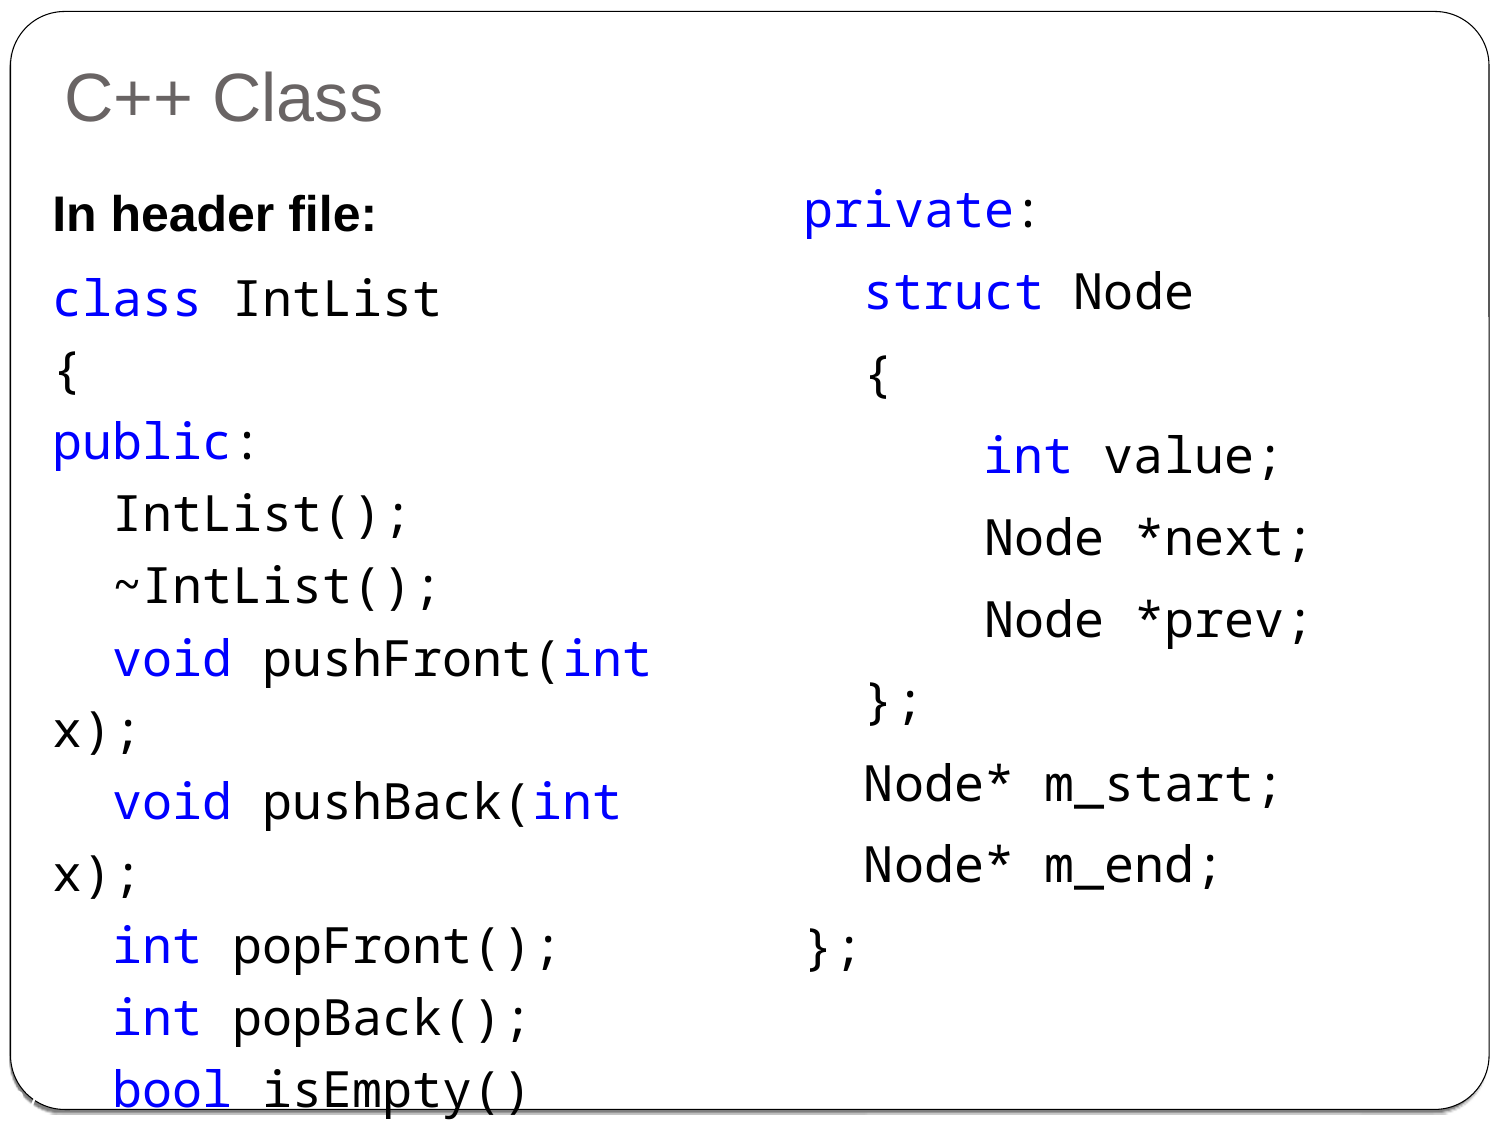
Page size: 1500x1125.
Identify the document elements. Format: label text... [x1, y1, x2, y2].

slide_number <number> [0, 1074, 50, 1125]
text_box private: struct Node { int value; Node *next; Node *prev; }; Node* m_start; Node* m_end; }; [789, 153, 1441, 1066]
title C++ Class [50, 45, 1450, 150]
list In header file: class IntList { public: IntList(); ~IntList(); void pushFront(int x); void pushBack(int x); int popFront(); int popBack(); bool isEmpty() const; [37, 162, 751, 1088]
